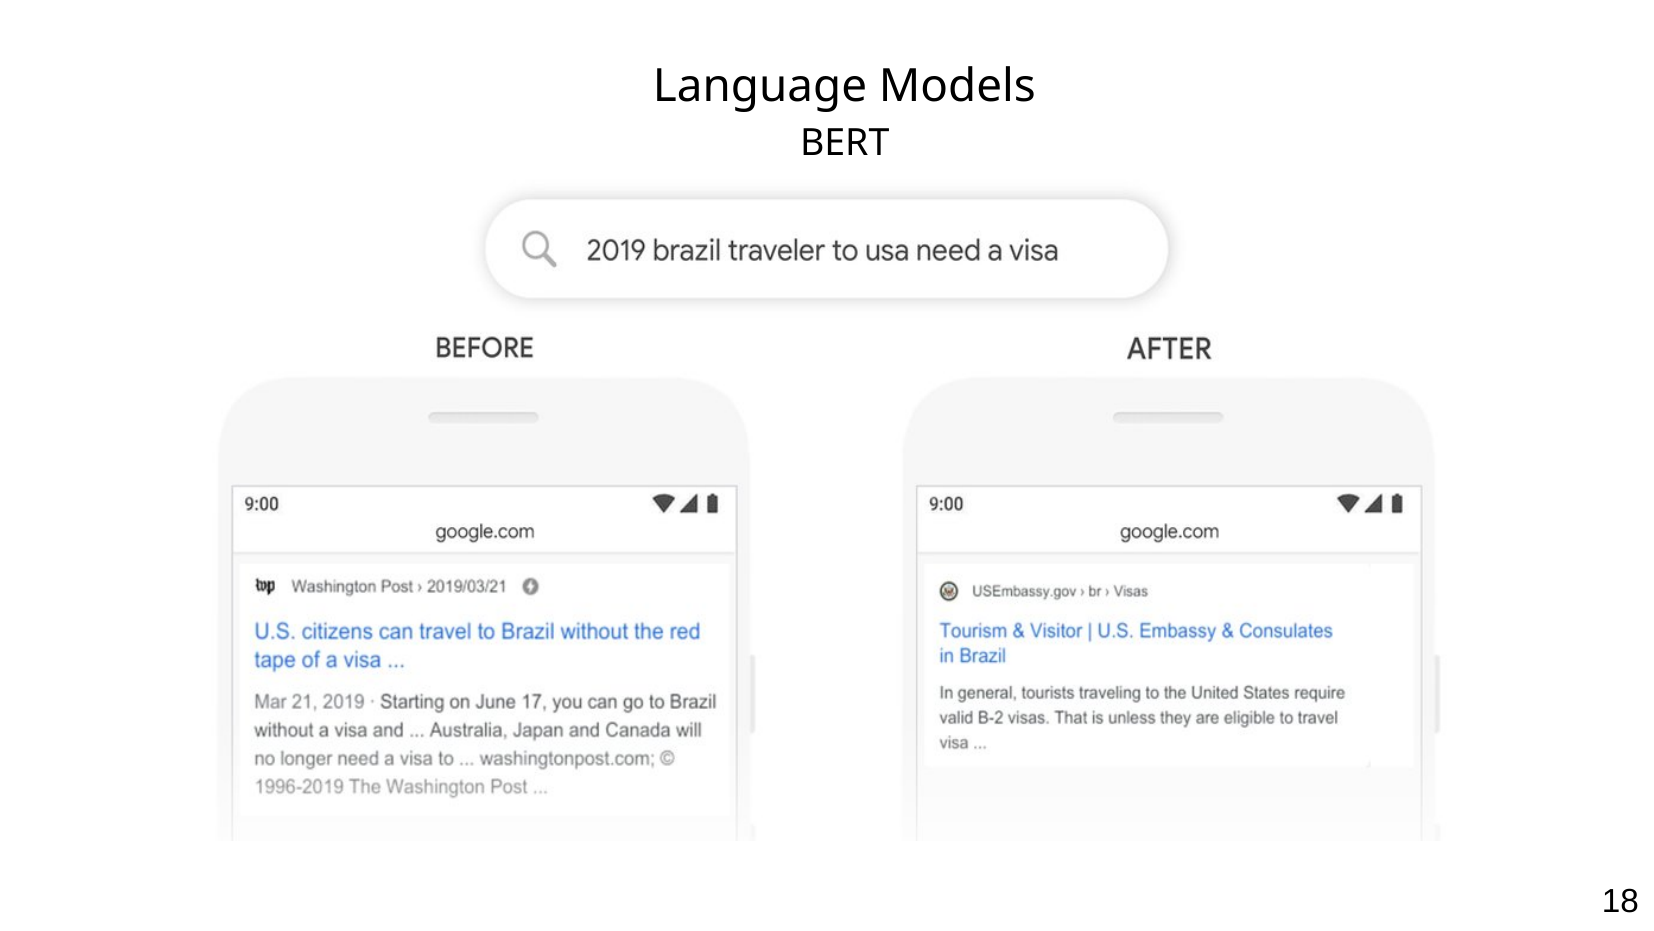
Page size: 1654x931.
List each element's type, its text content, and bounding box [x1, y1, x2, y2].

text_box <number> [1024, 874, 1654, 931]
picture [174, 160, 1480, 841]
text_box Language Models BERT [376, 45, 1277, 160]
